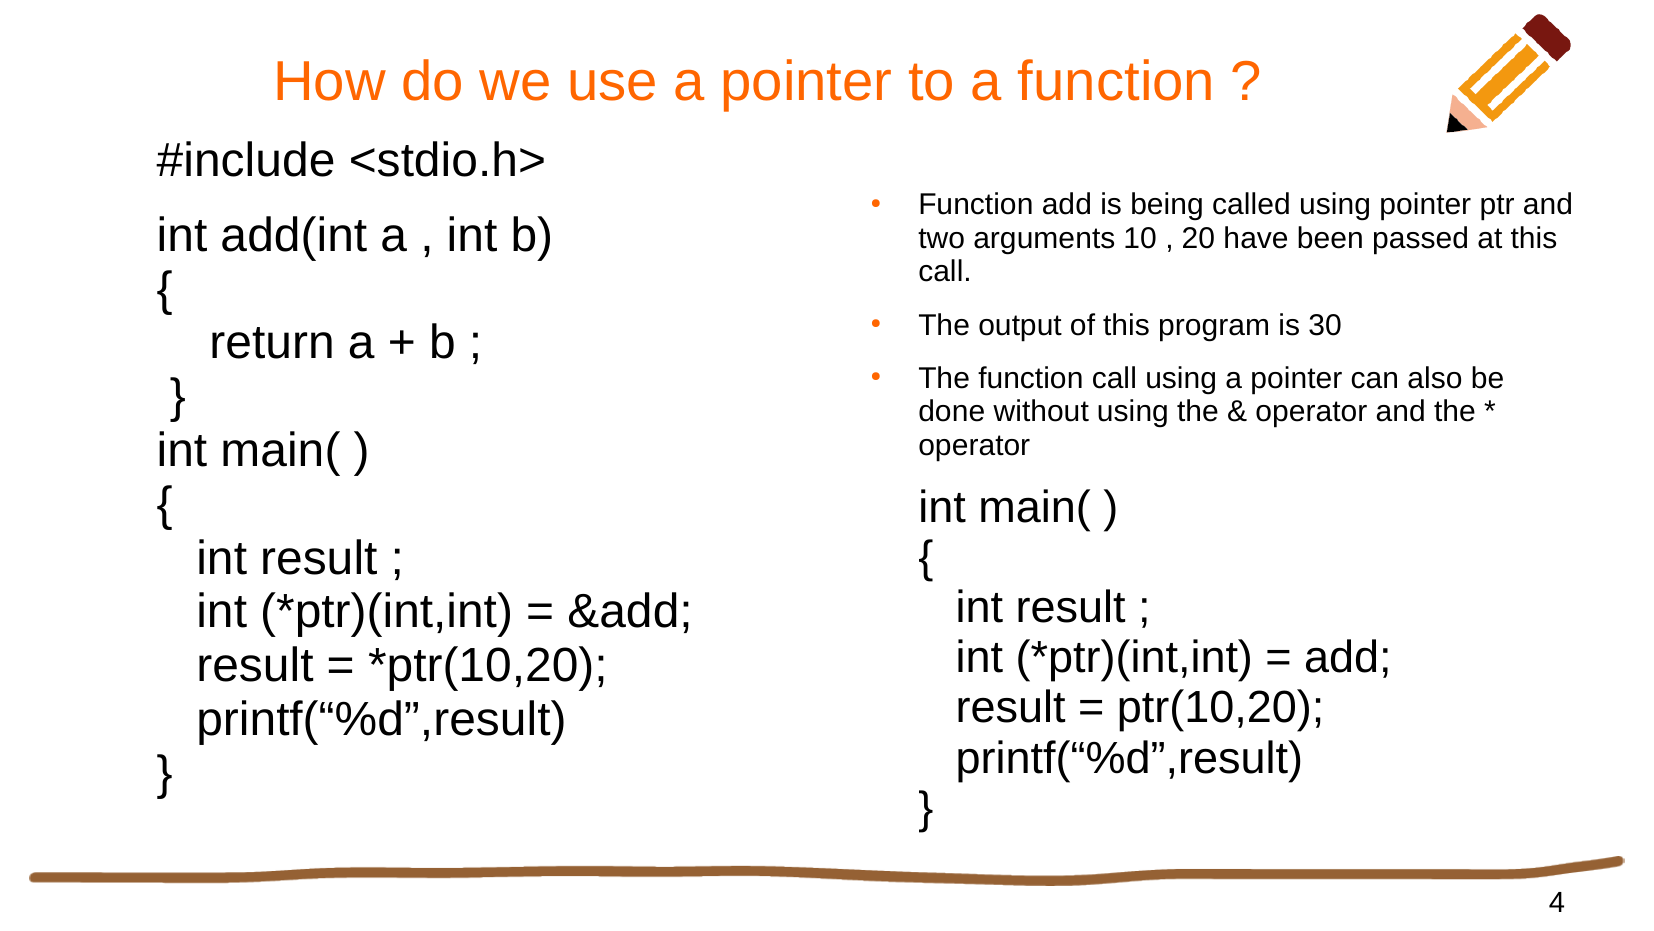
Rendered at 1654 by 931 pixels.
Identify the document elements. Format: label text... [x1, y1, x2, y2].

list #include <stdio.h> int add(int a , int b) { return a + b ; } int main( ) { int result ; int (*ptr)(int,int) = &add; result = *ptr(10,20); printf(“%d”,result) } [88, 132, 809, 857]
list Function add is being called using pointer ptr and two arguments 10 , 20 have been passed at this call. The output of this program is 30 The function call using a pointer can also be done without using the & operator and the * operator int main( ) { int result ; int (*ptr)(int,int) = add; result = ptr(10,20); printf(“%d”,result) } [854, 187, 1576, 838]
title How do we use a pointer to a function ? [88, 29, 1447, 133]
picture [1446, 14, 1571, 133]
picture [29, 856, 1625, 886]
